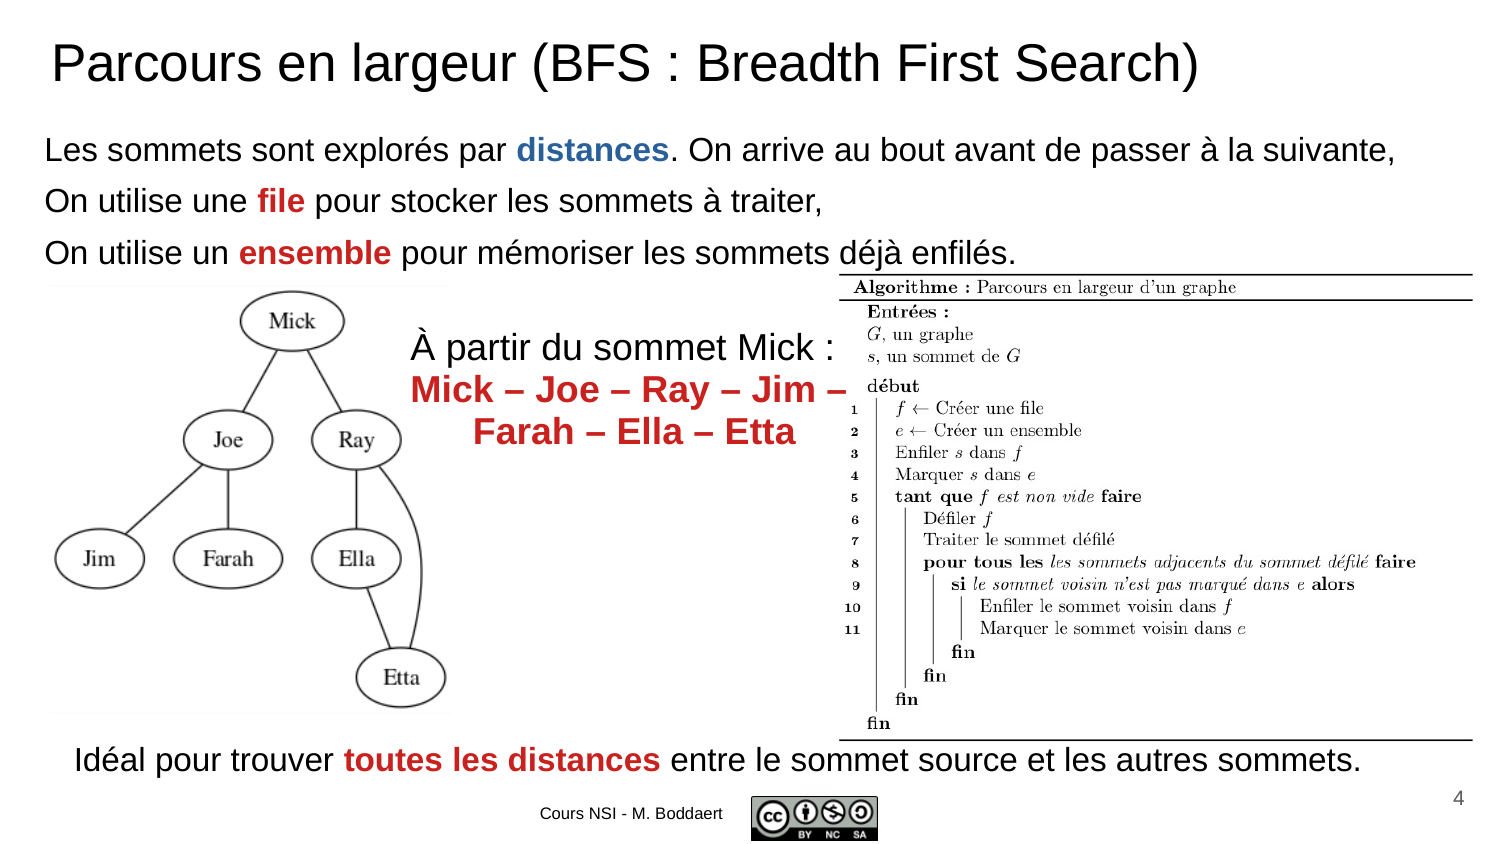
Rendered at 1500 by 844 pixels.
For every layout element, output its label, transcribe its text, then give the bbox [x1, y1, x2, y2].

picture [49, 285, 452, 714]
text_box Idéal pour trouver toutes les distances entre le sommet source et les autres sommets. [59, 734, 1418, 798]
text_box Les sommets sont explorés par distances. On arrive au bout avant de passer à la suivante, On utilise une file pour stocker les sommets à traiter, On utilise un ensemble pour mémoriser les sommets déjà enfilés. [29, 120, 1477, 384]
picture [751, 798, 878, 841]
text_box À partir du sommet Mick : Mick – Joe – Ray – Jim – Farah – Ella – Etta [395, 318, 873, 473]
slide_number <numéro> [1389, 764, 1480, 830]
title Parcours en largeur (BFS : Breadth First Search) [51, 13, 1449, 108]
picture [838, 272, 1473, 742]
